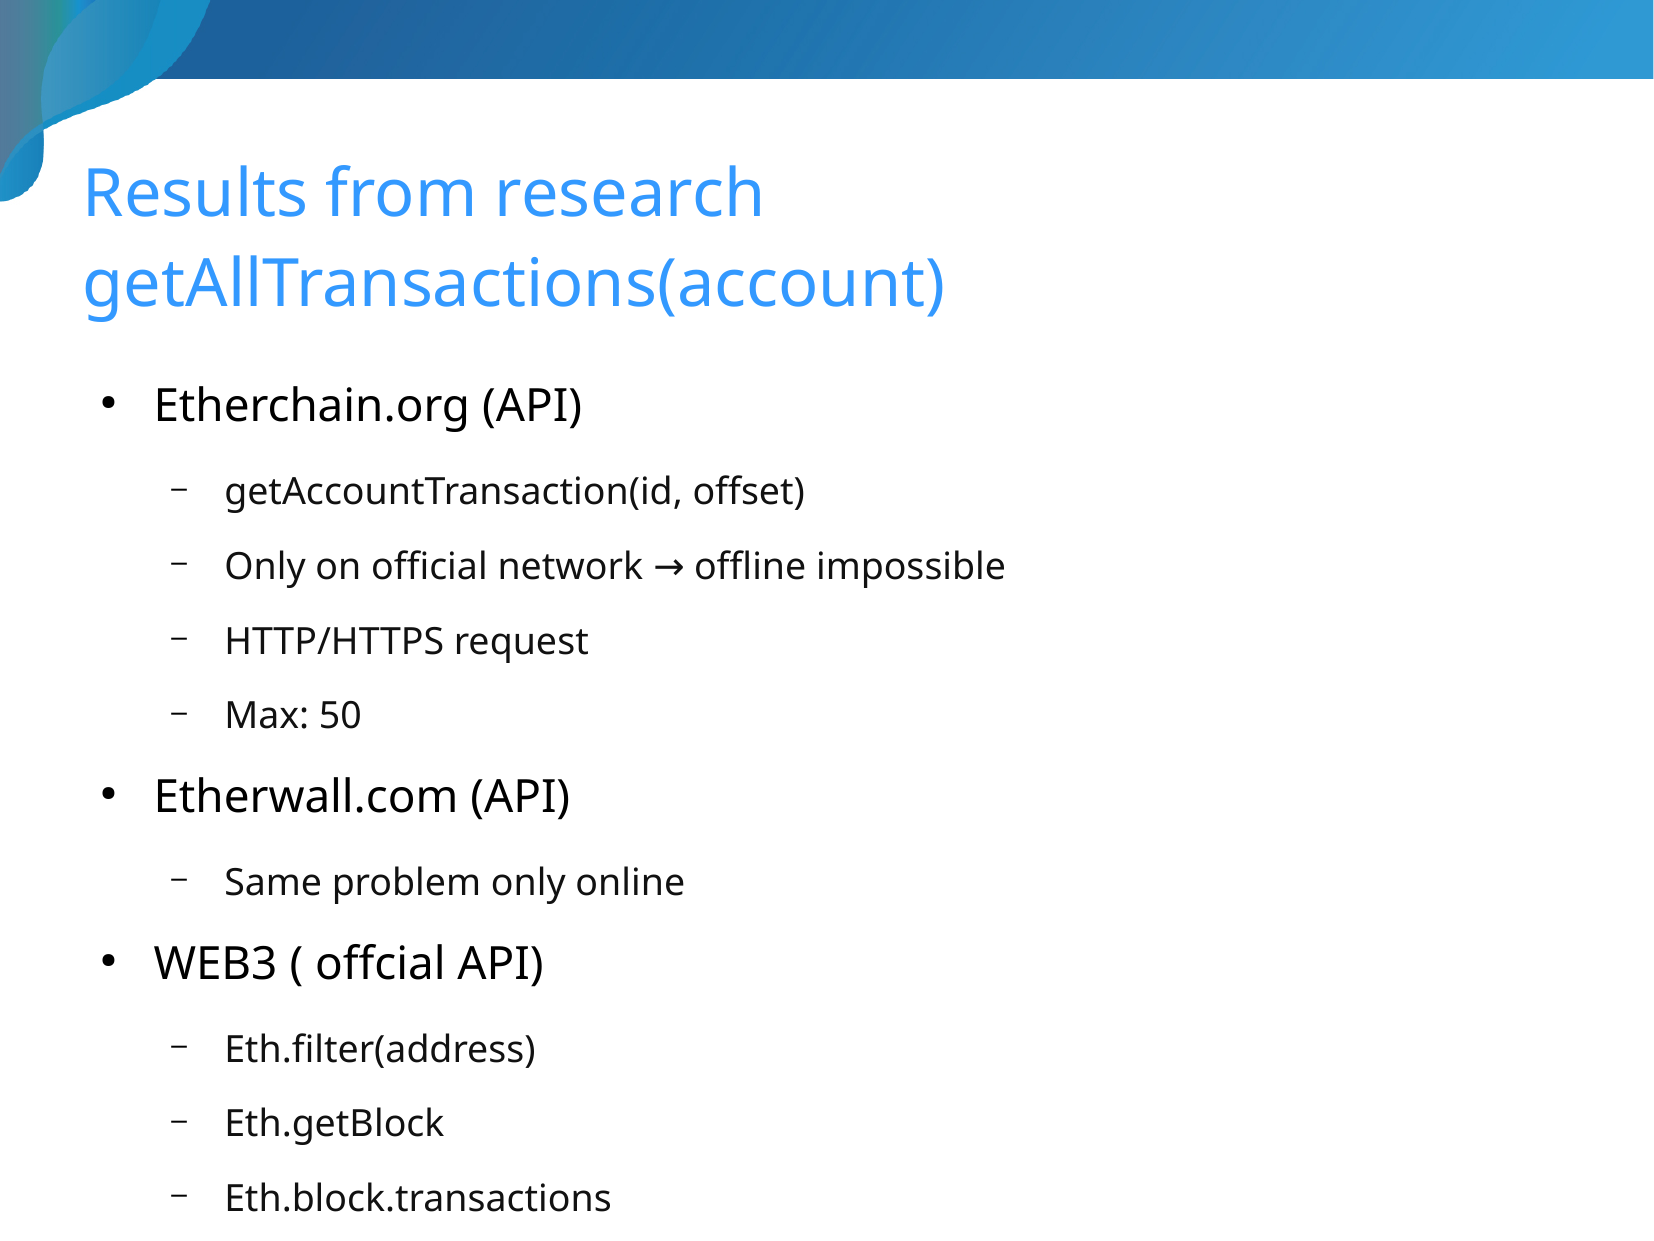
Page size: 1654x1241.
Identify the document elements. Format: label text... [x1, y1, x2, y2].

title Results from research getAllTransactions(account) [82, 132, 1571, 340]
list Etherchain.org (API) getAccountTransaction(id, offset) Only on official network → offline impossible HTTP/HTTPS request Max: 50 Etherwall.com (API) Same problem only online WEB3 ( offcial API) Eth.filter(address) Eth.getBlock Eth.block.transactions [82, 372, 1576, 1135]
picture [0, 0, 1654, 1241]
